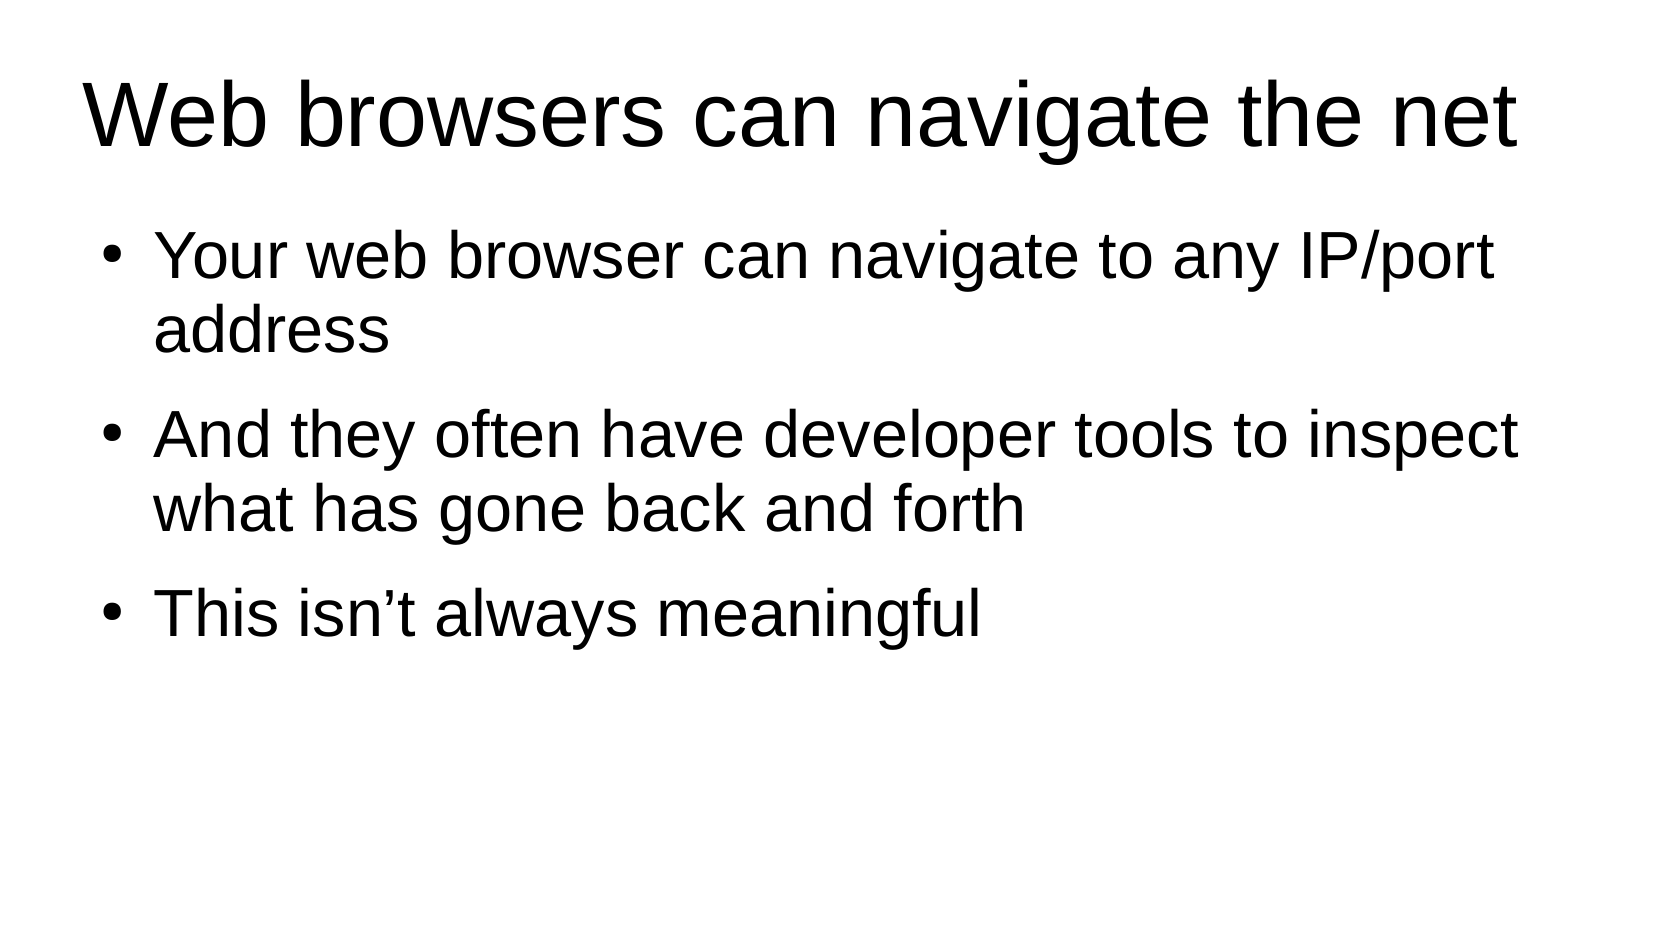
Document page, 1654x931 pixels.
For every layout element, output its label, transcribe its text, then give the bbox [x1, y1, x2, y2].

list Your web browser can navigate to any IP/port address And they often have developer tools to inspect what has gone back and forth This isn’t always meaningful [82, 217, 1571, 758]
title Web browsers can navigate the net [82, 37, 1571, 193]
